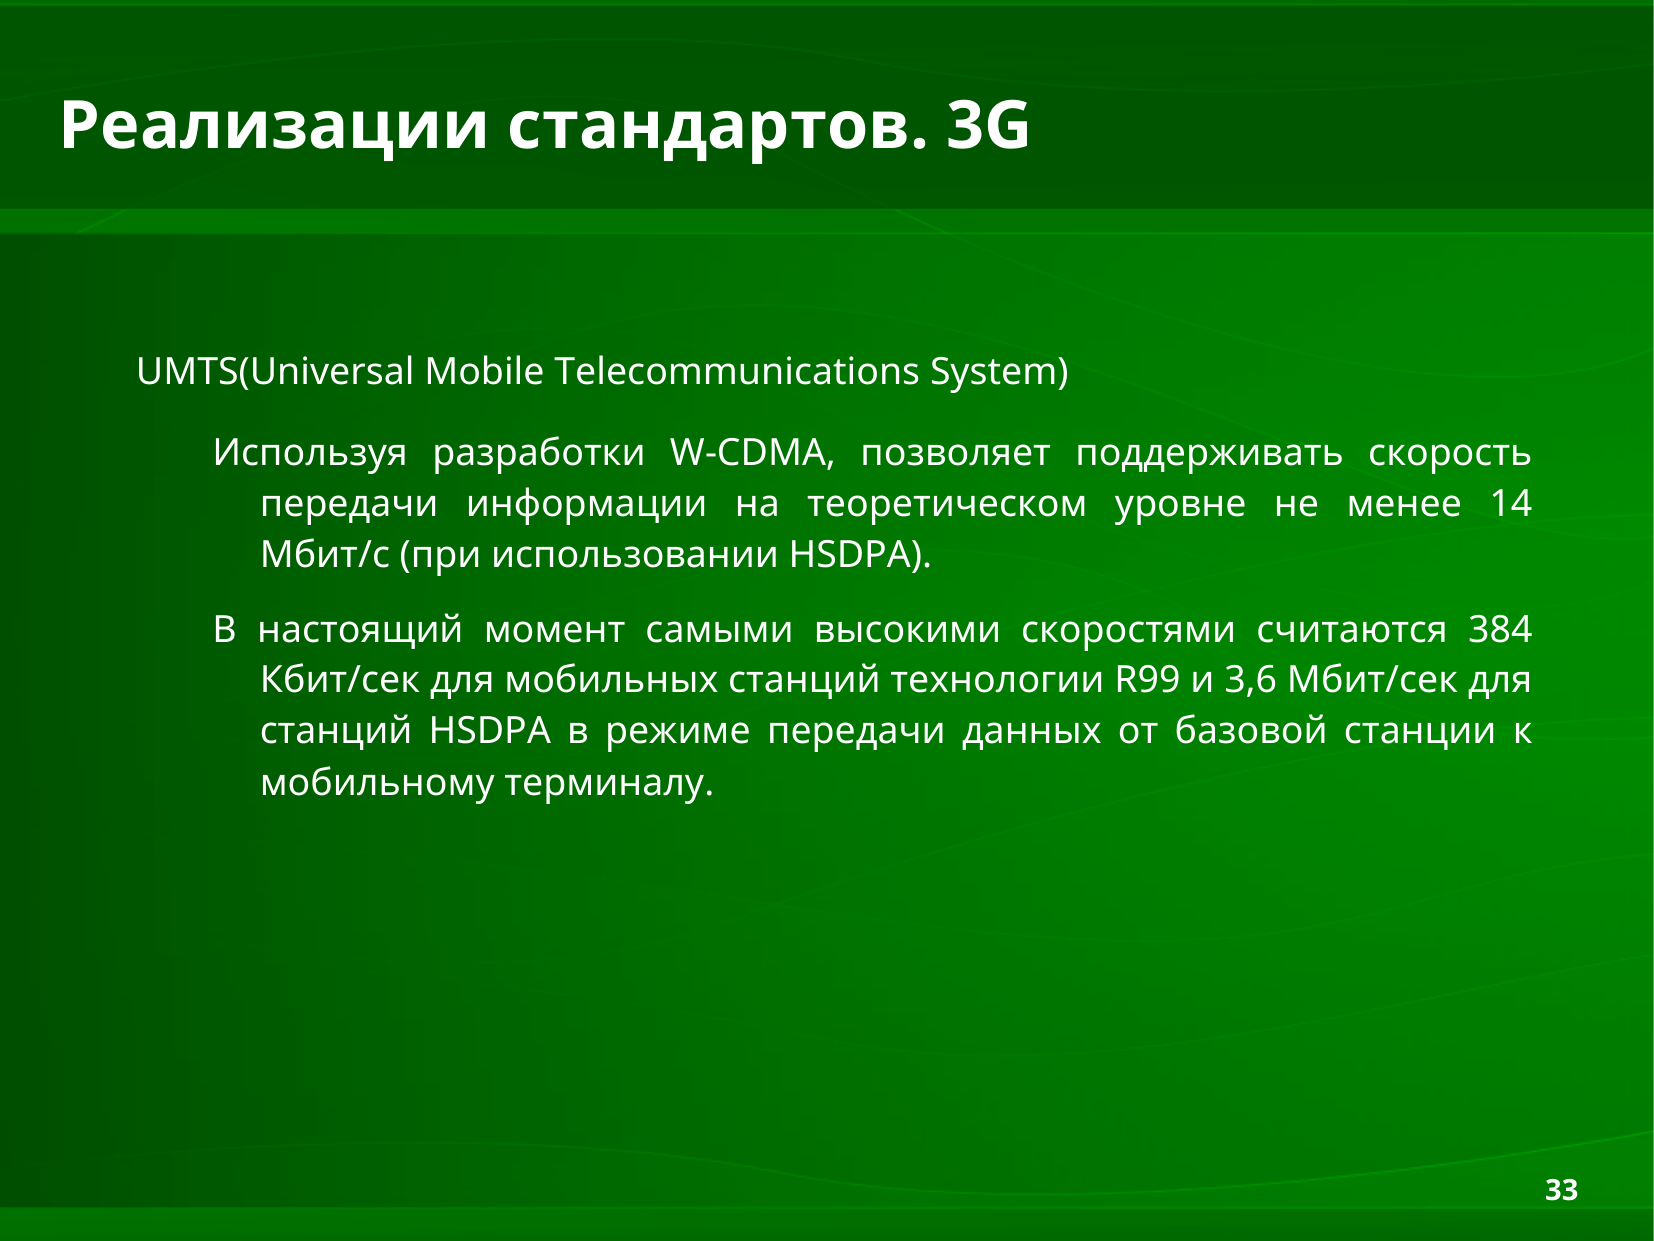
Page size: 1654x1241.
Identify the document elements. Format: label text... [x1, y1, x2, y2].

title Реализации стандартов. 3G [23, 8, 1625, 237]
list UMTS(Universal Mobile Telecommunications System) Используя разработки W-CDMA, позволяет поддерживать скорость передачи информации на теоретическом уровне не менее 14 Мбит/с (при использовании HSDPA). В настоящий момент самыми высокими скоростями считаются 384 Кбит/сек для мобильных станций технологии R99 и 3,6 Мбит/сек для станций HSDPA в режиме передачи данных от базовой станции к мобильному терминалу. [118, 344, 1534, 1112]
picture [0, 0, 1654, 1241]
